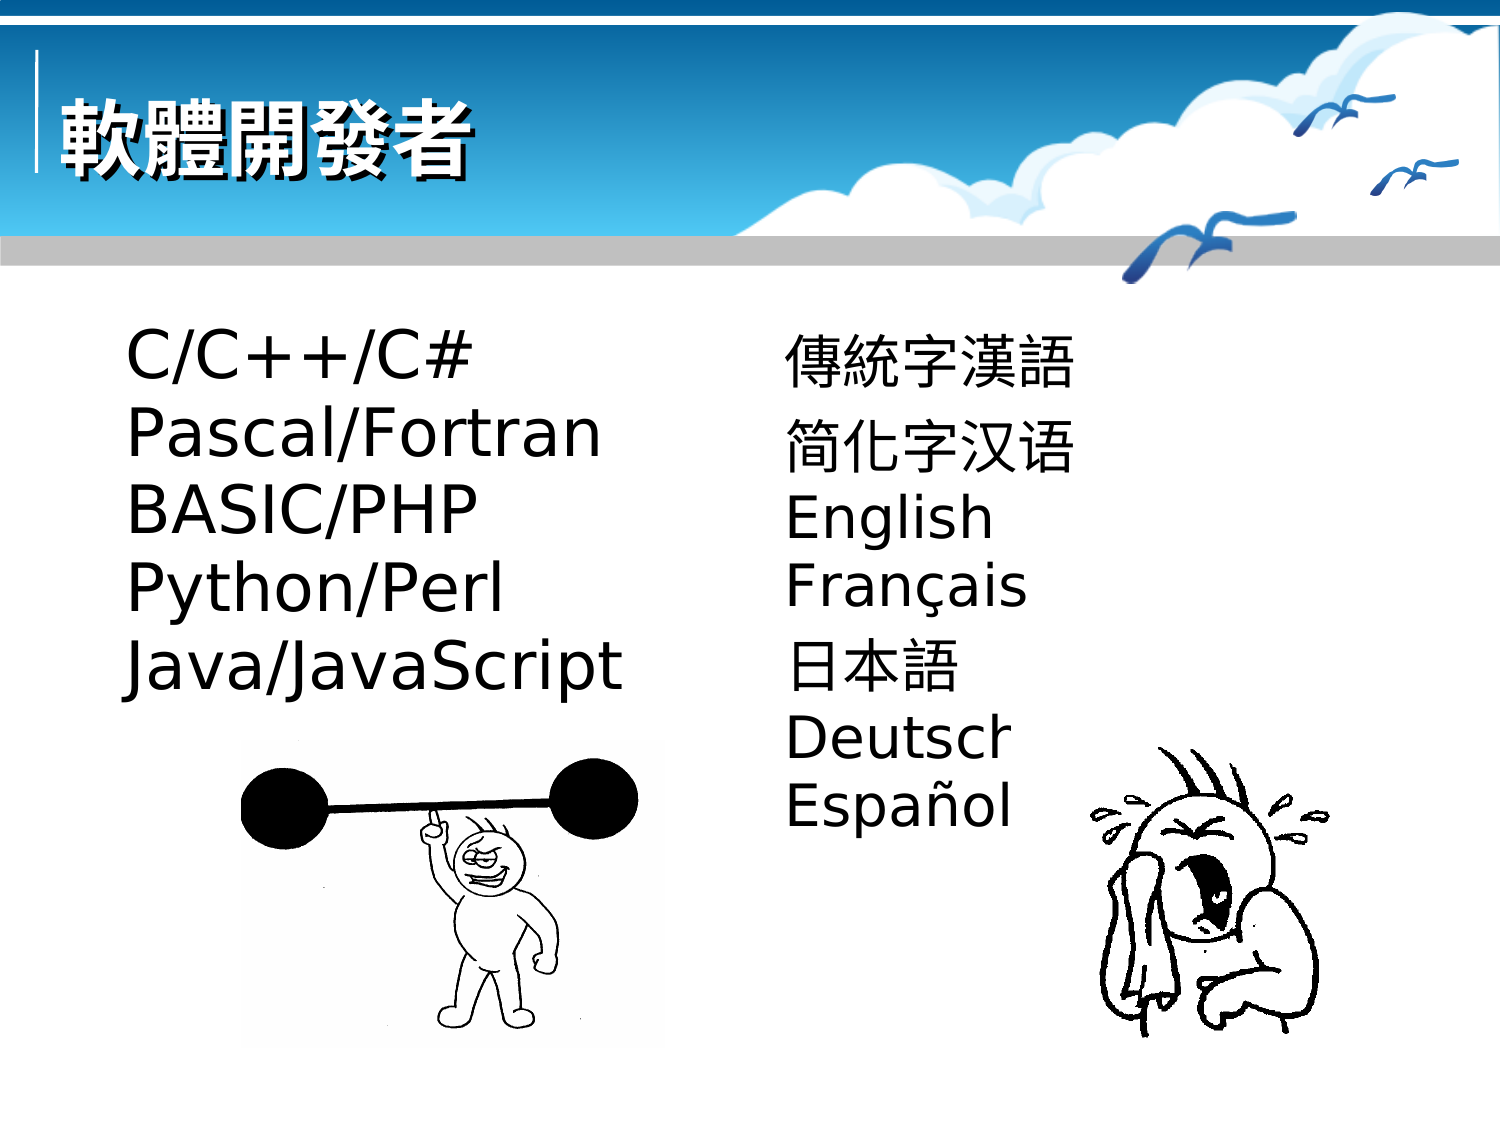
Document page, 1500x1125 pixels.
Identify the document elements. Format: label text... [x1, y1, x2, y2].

picture [1011, 724, 1360, 1063]
text_box 傳統字漢語 简化字汉语 English Français 日本語 Deutsch Español [770, 309, 1393, 1074]
picture [730, 12, 1500, 284]
picture [241, 740, 665, 1048]
title 軟體開發者 [59, 86, 1465, 186]
text_box C/C++/C# Pascal/Fortran BASIC/PHP Python/Perl Java/JavaScript [110, 309, 733, 1074]
